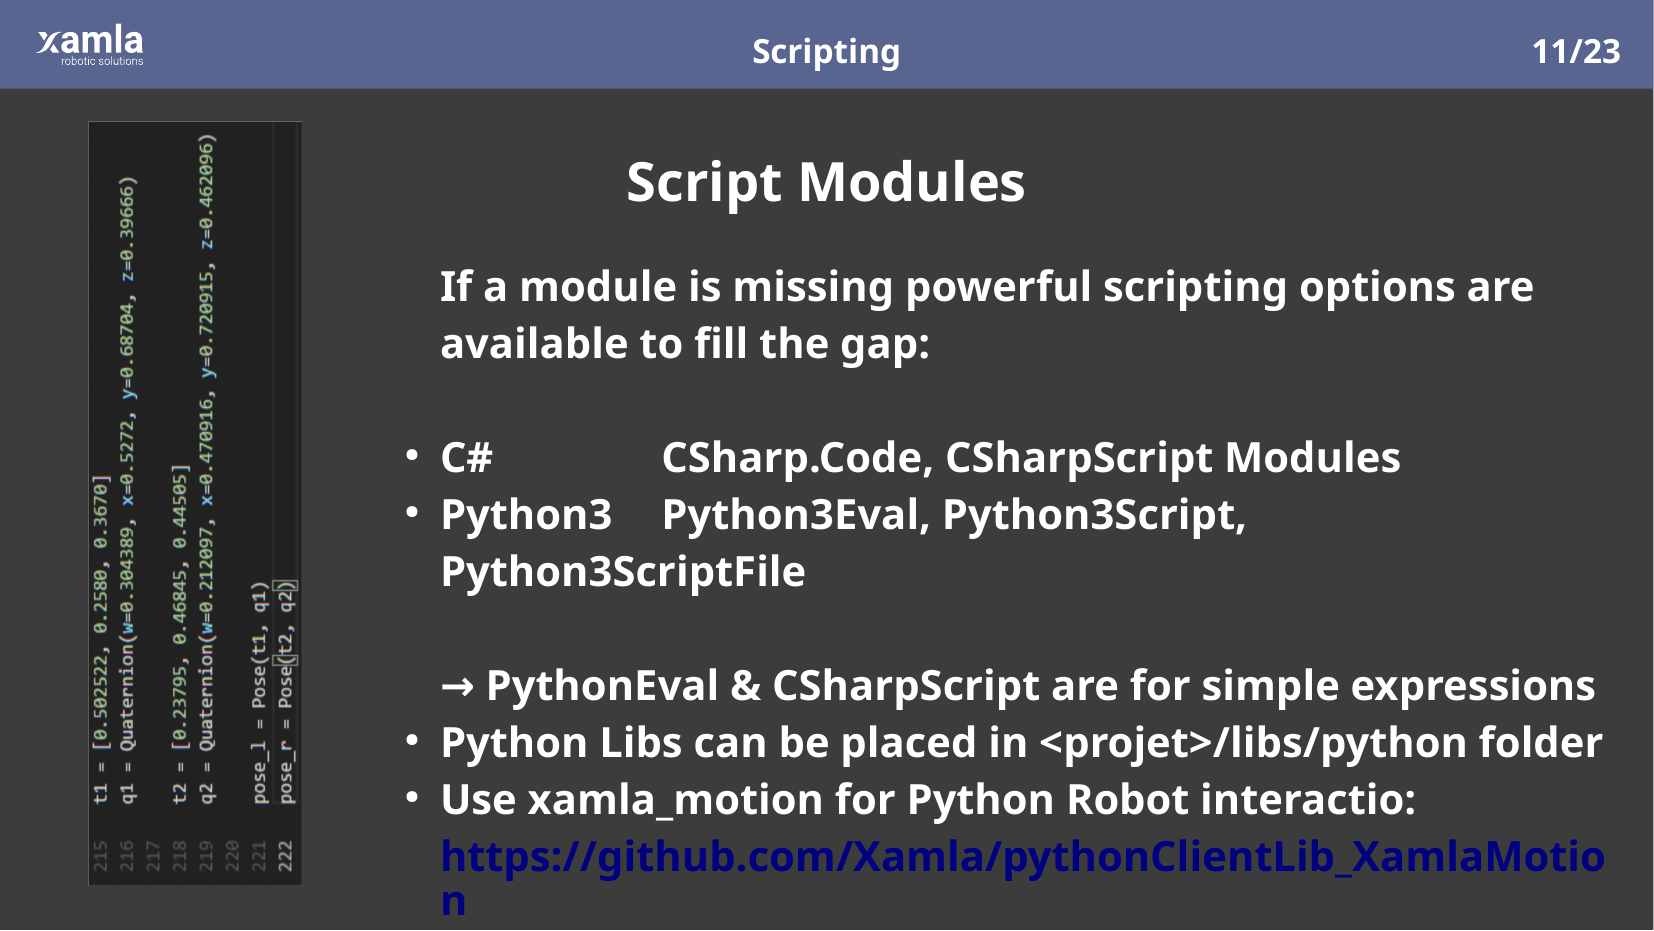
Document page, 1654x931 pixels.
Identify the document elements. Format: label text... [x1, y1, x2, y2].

text_box If a module is missing powerful scripting options are available to fill the gap: C# CSharp.Code, CSharpScript Modules Python3 Python3Eval, Python3Script, Python3ScriptFile → PythonEval & CSharpScript are for simple expressions Python Libs can be placed in <projet>/libs/python folder Use xamla_motion for Python Robot interactio: https://github.com/Xamla/pythonClientLib_XamlaMotion Recommended: Develop & test Python scripts externally and then paste / reference them inside an XGraph [389, 249, 1630, 931]
text_box Script Modules [302, 135, 1465, 228]
text_box [0, 0, 1654, 89]
picture [88, 121, 302, 886]
text_box 11/23 [1511, 20, 1636, 83]
picture [35, 23, 143, 65]
text_box Scripting [296, 20, 1357, 83]
